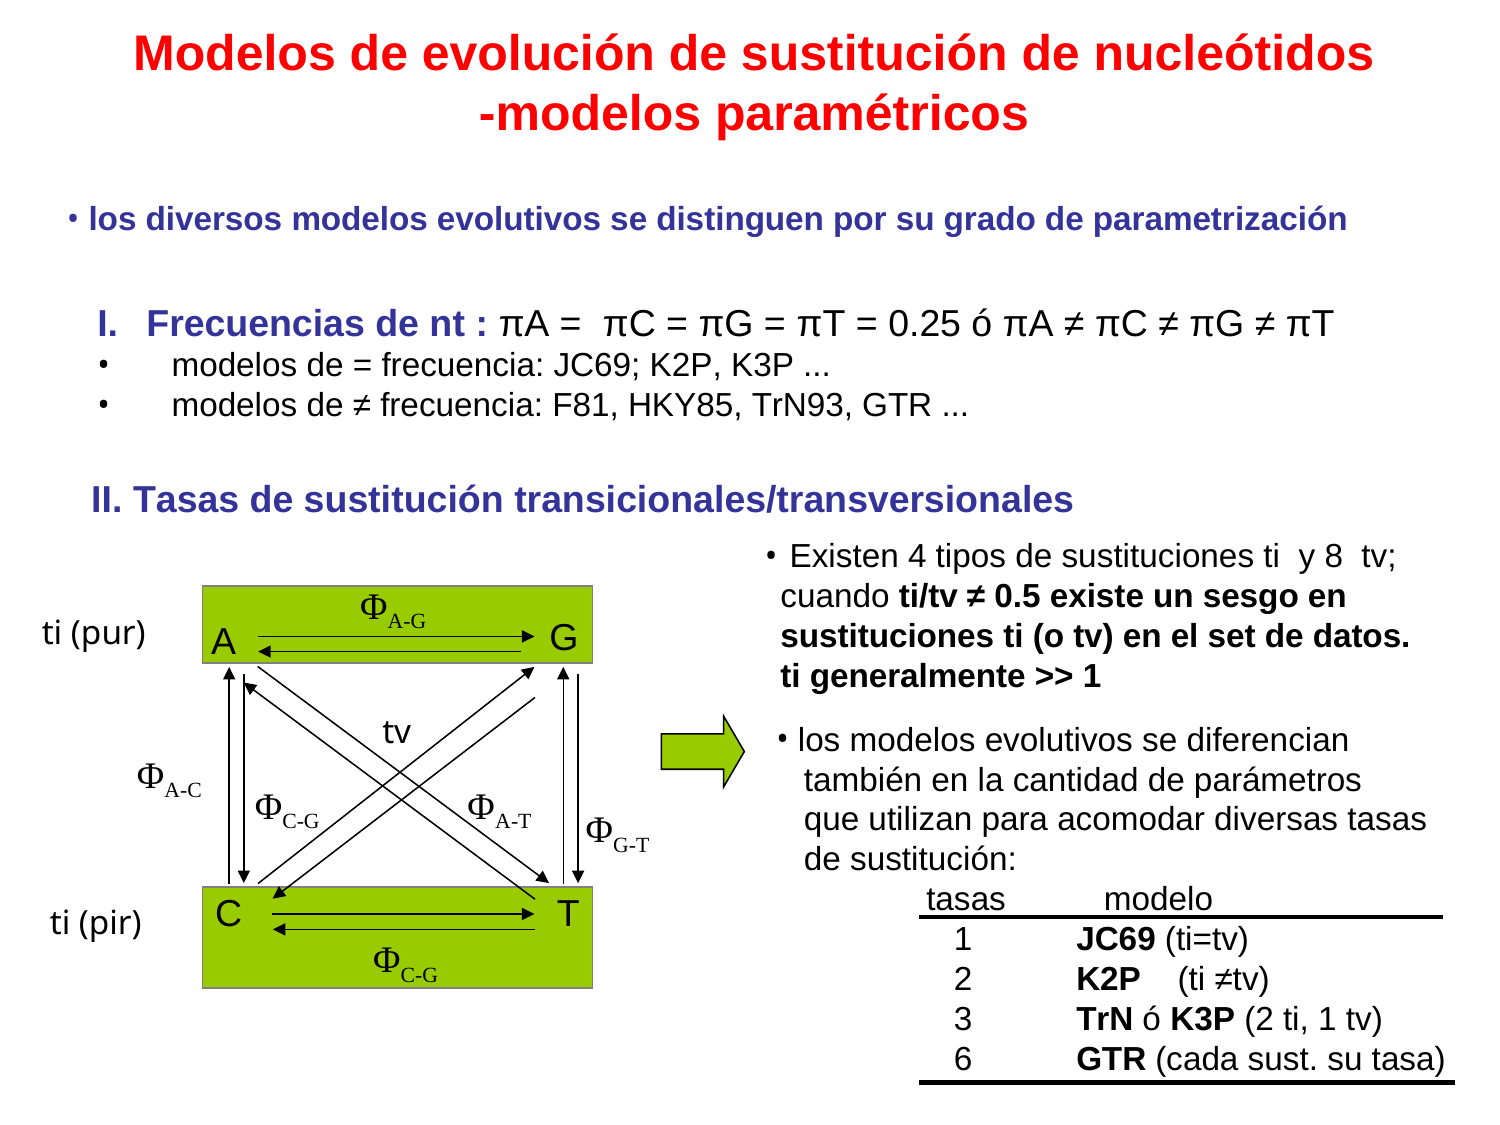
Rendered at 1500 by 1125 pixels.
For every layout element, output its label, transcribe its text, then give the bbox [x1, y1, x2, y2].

text_box II. Tasas de sustitución transicionales/transversionales [76, 466, 1090, 528]
text_box [202, 586, 534, 663]
text_box [202, 887, 593, 988]
text_box ΦA-C [122, 743, 217, 811]
text_box ΦA-C [399, 663, 495, 671]
text_box ΦG-T [570, 797, 665, 865]
text_box C [200, 881, 258, 943]
text_box Frecuencias de nt : πA = πC = πG = πT = 0.25 ó πA ≠ πC ≠ πG ≠ πT modelos de = frecuencia: JC69; K2P, K3P ... modelos de ≠ frecuencia: F81, HKY85, TrN93, GTR ... [82, 290, 1453, 432]
text_box los diversos modelos evolutivos se distinguen por su grado de parametrización [52, 189, 1365, 245]
text_box ΦA-T [452, 774, 547, 841]
text_box T [542, 881, 595, 943]
text_box ti (pir) [35, 893, 183, 949]
text_box ti (pur) [26, 603, 161, 660]
text_box ΦC-G [358, 927, 454, 995]
text_box ΦA-G [345, 574, 442, 641]
text_box Modelos de evolución de sustitución de nucleótidos -modelos paramétricos [118, 13, 1390, 149]
text_box ΦC-G [240, 774, 335, 841]
text_box A [196, 609, 251, 670]
text_box los modelos evolutivos se diferencian también en la cantidad de parámetros que utilizan para acomodar diversas tasas de sustitución: tasas modelo 1 JC69 (ti=tv) 2 K2P (ti ≠tv) 3 TrN ó K3P (2 ti, 1 tv) 6 GTR (cada sust. su tasa) [761, 710, 1462, 1085]
text_box [442, 586, 593, 636]
text_box tv [367, 702, 427, 758]
text_box Existen 4 tipos de sustituciones ti y 8 tv; cuando ti/tv ≠ 0.5 existe un sesgo en sustituciones ti (o tv) en el set de datos. ti generalmente >> 1 [750, 527, 1436, 703]
text_box G [534, 605, 594, 666]
text_box [661, 716, 745, 787]
